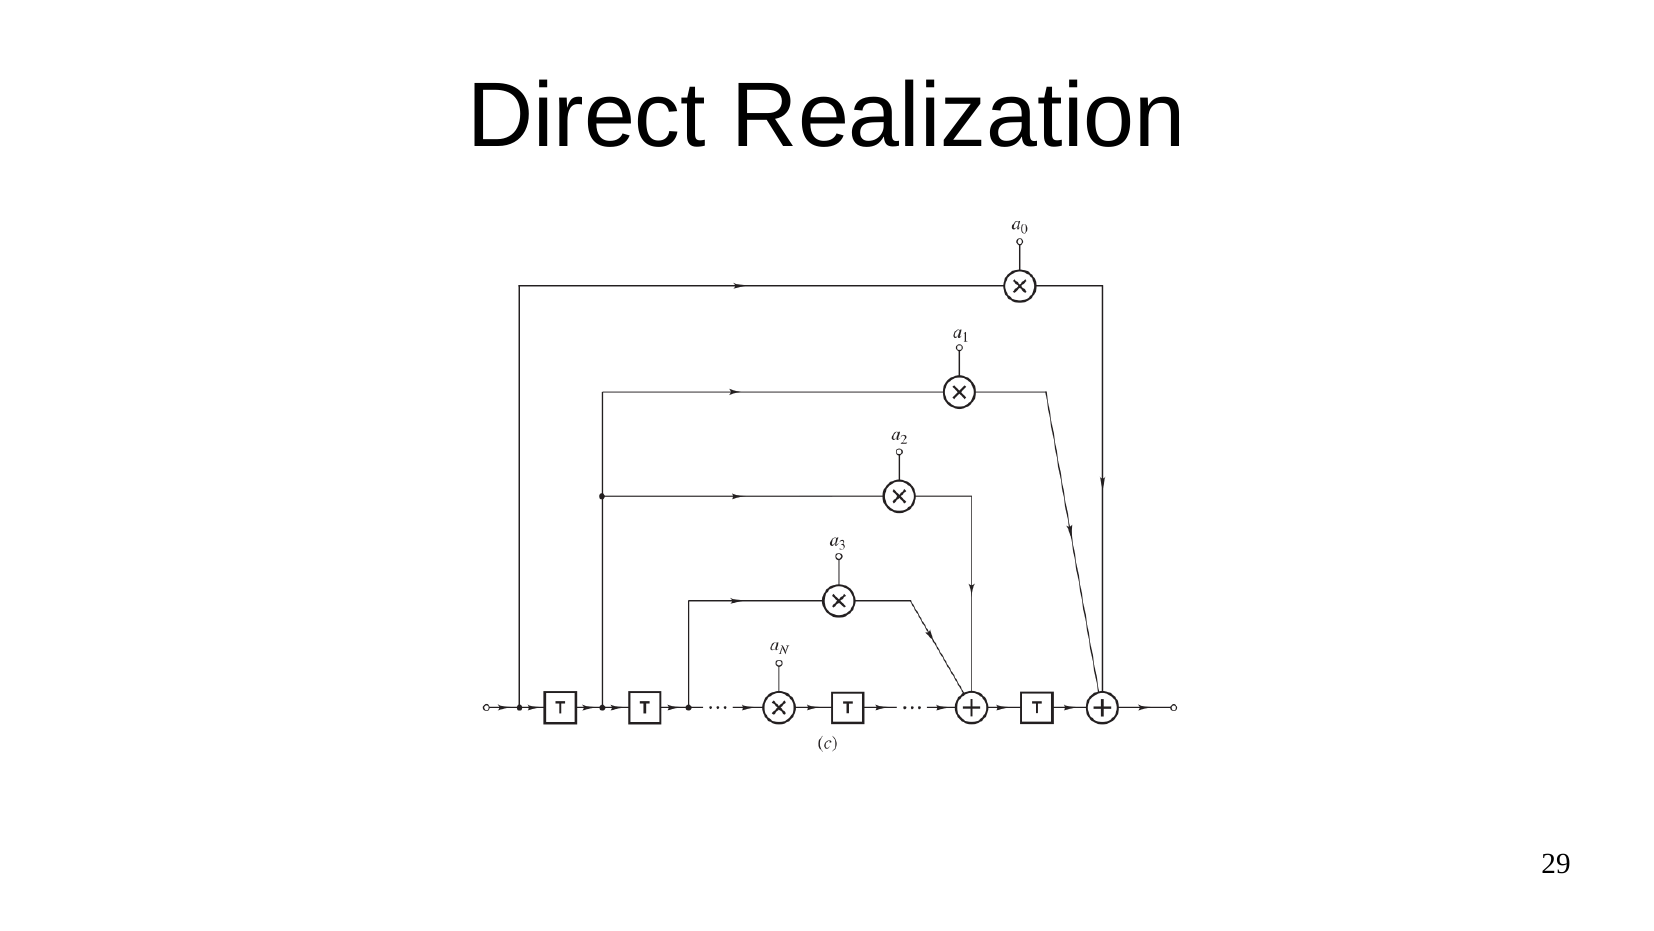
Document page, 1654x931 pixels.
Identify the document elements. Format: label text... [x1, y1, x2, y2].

title Direct Realization [82, 37, 1571, 193]
picture [471, 217, 1183, 758]
